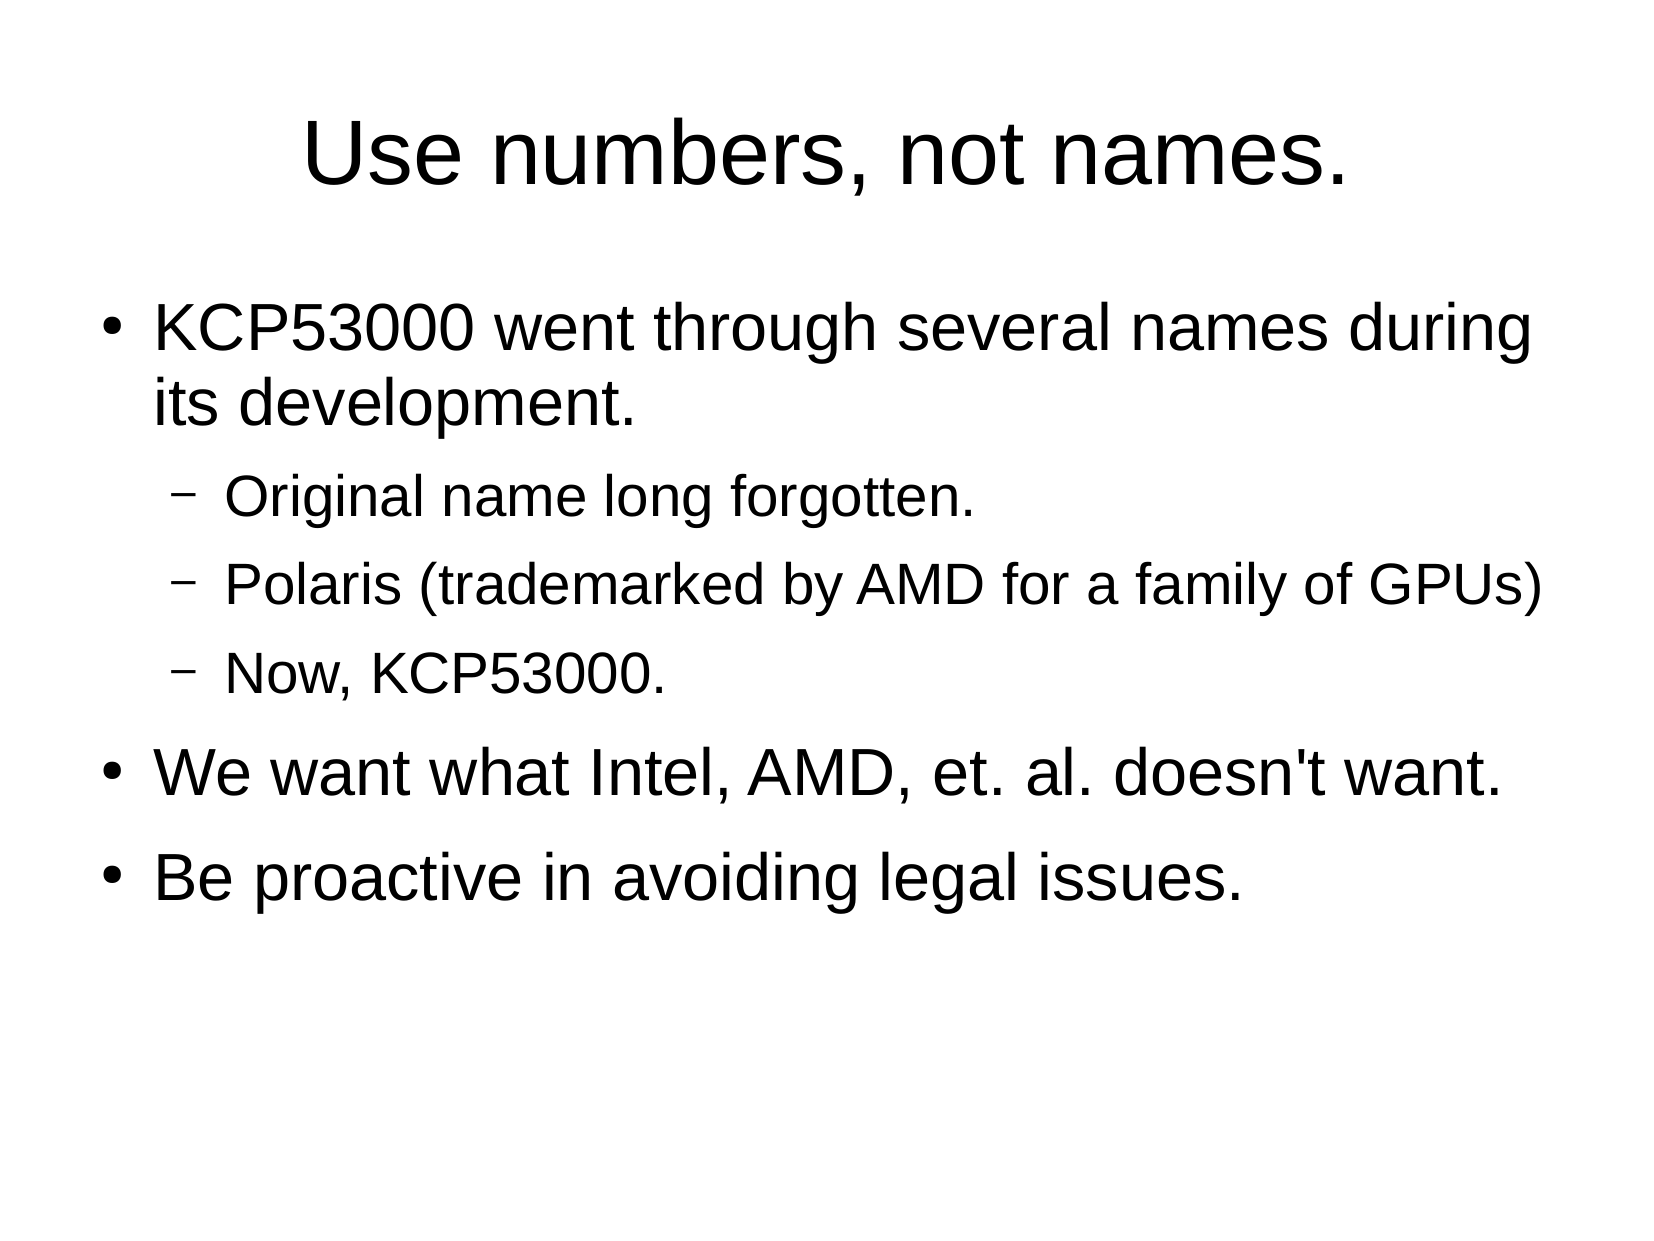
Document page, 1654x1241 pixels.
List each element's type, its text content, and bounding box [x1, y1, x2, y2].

list KCP53000 went through several names during its development. Original name long forgotten. Polaris (trademarked by AMD for a family of GPUs) Now, KCP53000. We want what Intel, AMD, et. al. doesn't want. Be proactive in avoiding legal issues. [82, 290, 1571, 1010]
title Use numbers, not names. [82, 49, 1571, 257]
